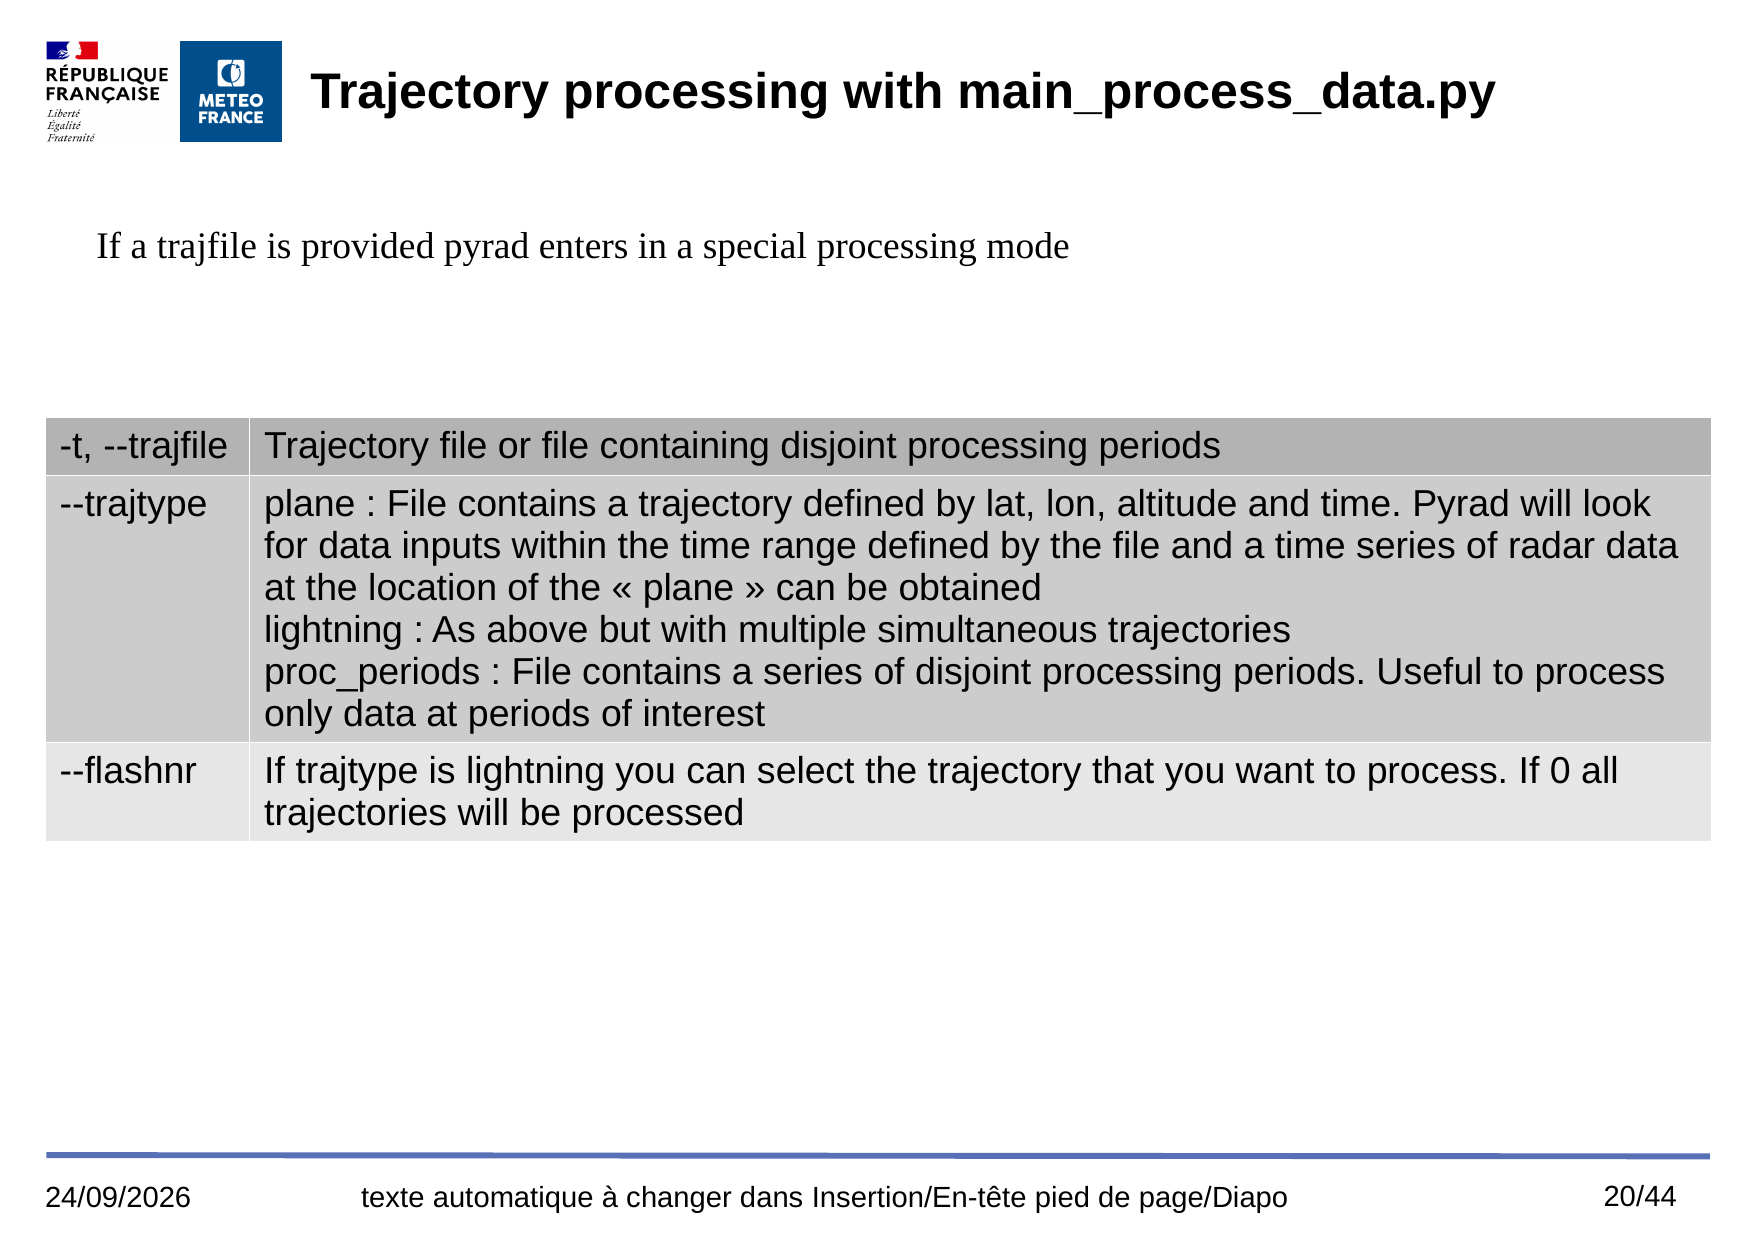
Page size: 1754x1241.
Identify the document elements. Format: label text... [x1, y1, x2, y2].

picture [180, 41, 282, 142]
table_header -t, --trajfile [46, 418, 249, 475]
picture [46, 41, 172, 142]
table_cell If trajtype is lightning you can select the trajectory that you want to process. If 0 all trajectories will be processed [250, 743, 1711, 841]
table_header Trajectory file or file containing disjoint processing periods [250, 418, 1711, 475]
title Trajectory processing with main_process_data.py [310, 40, 1697, 142]
table_cell plane : File contains a trajectory defined by lat, lon, altitude and time. Pyrad will look for data inputs within the time range defined by the file and a time series of radar data at the location of the « plane » can be obtained lightning : As above but with multiple simultaneous trajectories proc_periods : File contains a series of disjoint processing periods. Useful to process only data at periods of interest [250, 476, 1711, 742]
text_box If a trajfile is provided pyrad enters in a special processing mode [81, 217, 1087, 275]
table_cell --flashnr [46, 743, 249, 841]
table_cell --trajtype [46, 476, 249, 742]
